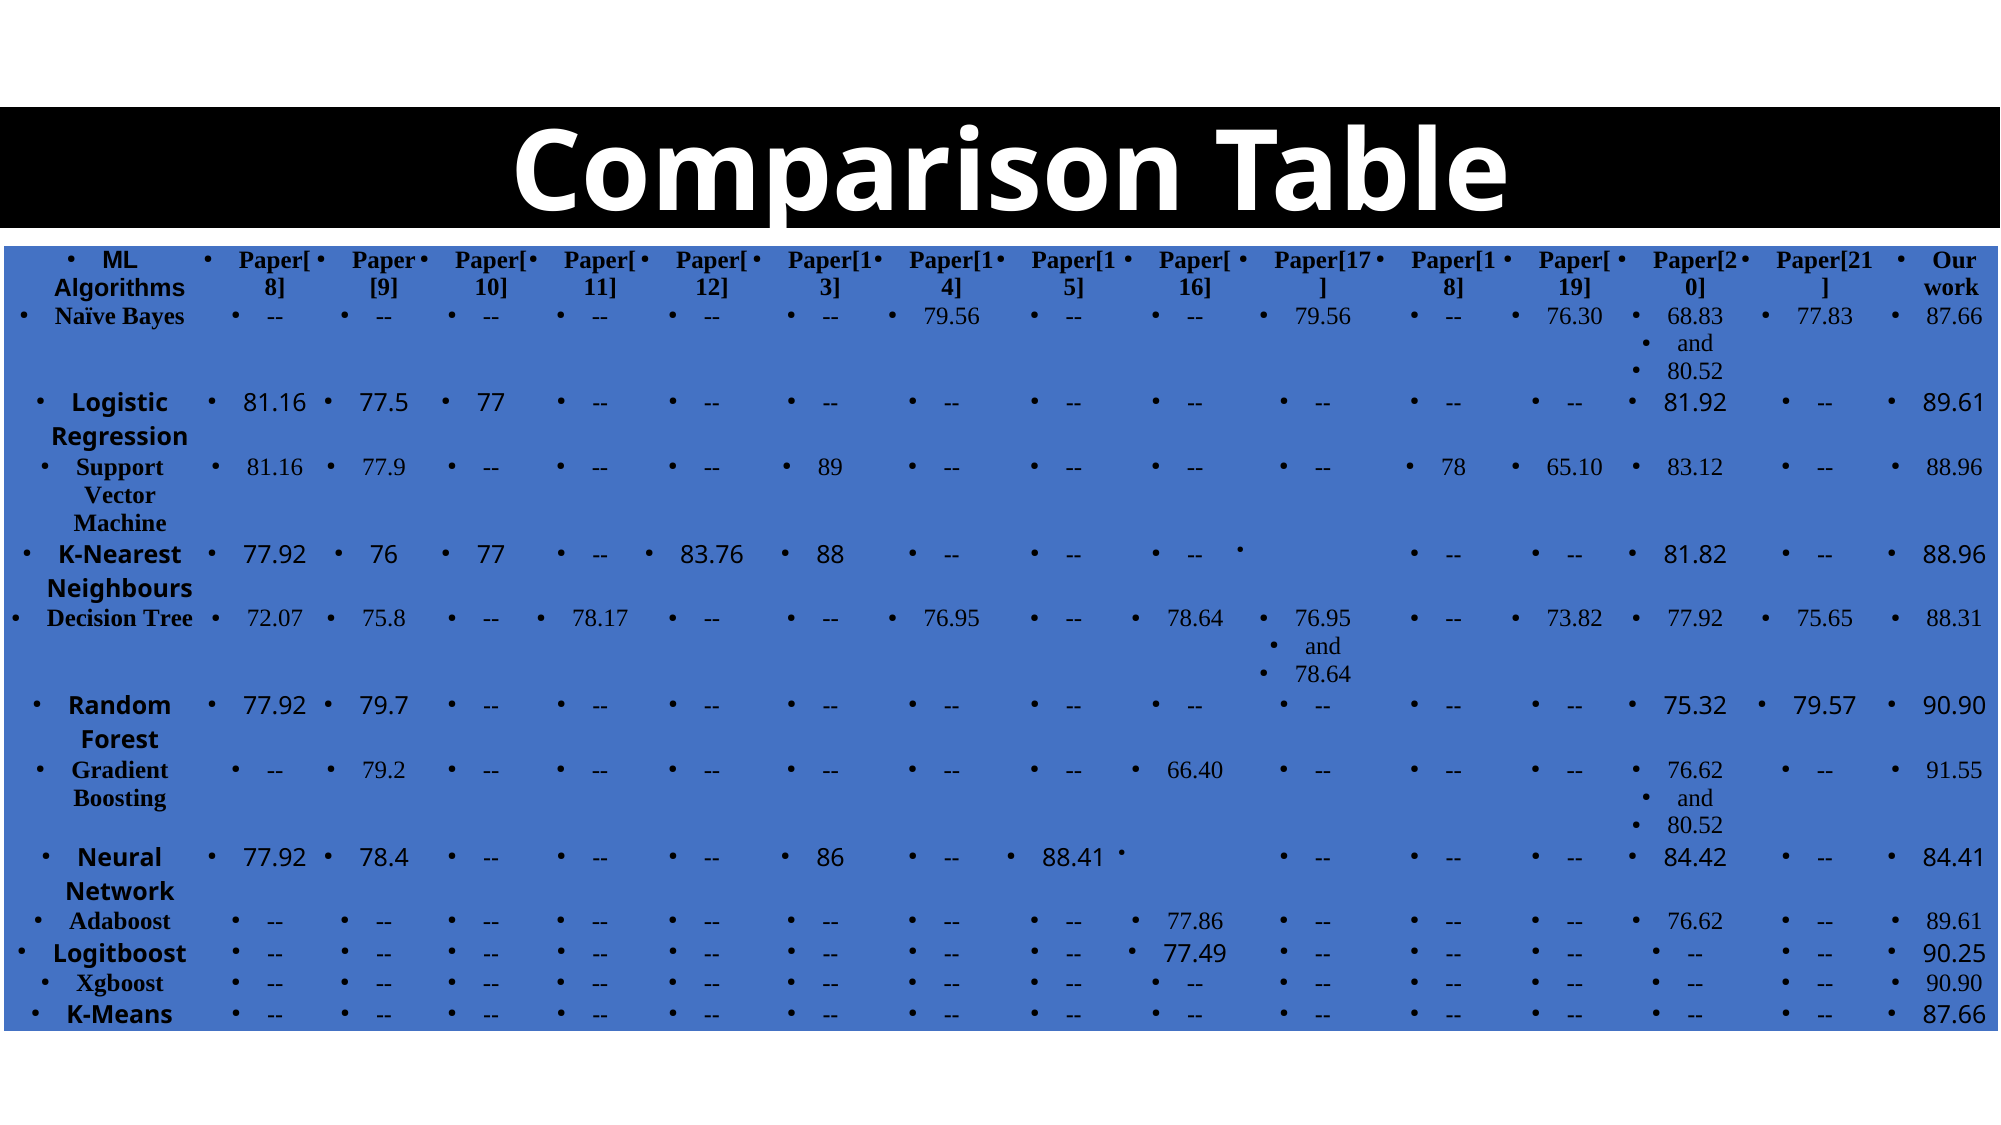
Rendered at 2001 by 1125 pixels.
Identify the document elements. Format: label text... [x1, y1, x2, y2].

table_cell -- [1498, 839, 1616, 908]
table_header Paper[21] [1739, 246, 1876, 302]
table_cell 76.30 [1498, 302, 1616, 385]
table_cell -- [874, 908, 994, 935]
table_cell -- [1374, 385, 1498, 453]
table_cell 77.83 [1739, 302, 1876, 385]
table_cell -- [1739, 537, 1876, 605]
table_cell 90.90 [1876, 688, 1998, 756]
table_cell -- [874, 839, 994, 908]
table_cell -- [1237, 997, 1374, 1031]
table_cell -- [874, 385, 994, 453]
table_cell [1237, 537, 1374, 605]
table_cell -- [528, 969, 637, 997]
table_cell 72.07 [201, 605, 314, 688]
table_cell -- [752, 756, 874, 839]
table_cell 77.49 [1118, 935, 1237, 969]
table_cell 88.31 [1876, 605, 1998, 688]
table_cell -- [874, 537, 994, 605]
table_cell -- [419, 688, 528, 756]
table_cell K-Means [4, 997, 201, 1031]
table_cell -- [201, 908, 314, 935]
table_cell -- [637, 302, 752, 385]
table_cell -- [752, 605, 874, 688]
table_cell -- [201, 969, 314, 997]
table_cell -- [528, 688, 637, 756]
table_cell -- [637, 605, 752, 688]
table_cell -- [528, 302, 637, 385]
table_cell 79.56 [874, 302, 994, 385]
table_cell -- [994, 908, 1118, 935]
table_cell -- [637, 756, 752, 839]
table_cell 75.32 [1616, 688, 1739, 756]
table_cell -- [994, 537, 1118, 605]
table_cell 77.92 [201, 839, 314, 908]
table_cell -- [1498, 537, 1616, 605]
table_cell 76.62 and 80.52 [1616, 756, 1739, 839]
table_cell 77.92 [201, 688, 314, 756]
table_cell -- [201, 756, 314, 839]
table_cell 76.62 [1616, 908, 1739, 935]
table_cell -- [528, 537, 637, 605]
text_box [0, 107, 91, 228]
table_cell -- [1374, 839, 1498, 908]
text_box [1931, 107, 2000, 228]
table_cell -- [528, 453, 637, 537]
table_cell [1118, 839, 1237, 908]
table_cell -- [1498, 756, 1616, 839]
table_cell -- [314, 935, 419, 969]
table_cell Logistic Regression [4, 385, 201, 453]
table_cell 77.92 [201, 537, 314, 605]
table_cell -- [1237, 688, 1374, 756]
table_cell Xgboost [4, 969, 201, 997]
table_header Paper[13] [752, 246, 874, 302]
table_cell -- [874, 969, 994, 997]
table_cell -- [1374, 935, 1498, 969]
table_cell 83.12 [1616, 453, 1739, 537]
table_cell 68.83 and 80.52 [1616, 302, 1739, 385]
table_cell -- [1739, 756, 1876, 839]
table_cell 86 [752, 839, 874, 908]
table_cell -- [1739, 935, 1876, 969]
table_cell -- [201, 997, 314, 1031]
table_cell 91.55 [1876, 756, 1998, 839]
table_cell -- [752, 997, 874, 1031]
table_cell -- [528, 935, 637, 969]
table_cell -- [1237, 839, 1374, 908]
table_cell 77 [419, 537, 528, 605]
table_cell -- [1498, 997, 1616, 1031]
table_cell 81.16 [201, 453, 314, 537]
table_cell -- [1237, 908, 1374, 935]
table_cell -- [874, 935, 994, 969]
table_cell -- [1498, 908, 1616, 935]
table_cell -- [528, 997, 637, 1031]
table_header Paper[16] [1118, 246, 1237, 302]
table_cell 89.61 [1876, 385, 1998, 453]
table_cell -- [419, 935, 528, 969]
table_cell -- [994, 453, 1118, 537]
table_cell -- [1498, 385, 1616, 453]
table_cell -- [637, 839, 752, 908]
table_cell Logitboost [4, 935, 201, 969]
table_cell K-Nearest Neighbours [4, 537, 201, 605]
table_cell -- [1237, 453, 1374, 537]
table_header Paper[11] [528, 246, 637, 302]
table_cell 79.57 [1739, 688, 1876, 756]
table_cell -- [1237, 385, 1374, 453]
table_cell 65.10 [1498, 453, 1616, 537]
table_header Paper[9] [314, 246, 419, 302]
table_cell 75.8 [314, 605, 419, 688]
table_cell 66.40 [1118, 756, 1237, 839]
table_cell 77.9 [314, 453, 419, 537]
table_header Paper[19] [1498, 246, 1616, 302]
table_cell -- [1118, 302, 1237, 385]
table_cell 88.96 [1876, 537, 1998, 605]
table_header Paper[12] [637, 246, 752, 302]
table_cell 88 [752, 537, 874, 605]
table_cell 78.17 [528, 605, 637, 688]
table_cell -- [1237, 935, 1374, 969]
table_header ML Algorithms [4, 246, 201, 302]
table_cell 90.90 [1876, 969, 1998, 997]
table_cell -- [874, 453, 994, 537]
table_cell 77.5 [314, 385, 419, 453]
table_cell -- [874, 688, 994, 756]
table_cell -- [419, 302, 528, 385]
table_cell -- [994, 385, 1118, 453]
table_cell -- [637, 908, 752, 935]
table_cell -- [419, 839, 528, 908]
table_header Paper[18] [1374, 246, 1498, 302]
table_cell -- [528, 839, 637, 908]
table_cell -- [752, 969, 874, 997]
table_cell -- [1374, 997, 1498, 1031]
table_cell 81.16 [201, 385, 314, 453]
table_cell -- [1374, 302, 1498, 385]
table_cell -- [1616, 935, 1739, 969]
table_cell -- [314, 969, 419, 997]
table_cell -- [994, 935, 1118, 969]
table_cell -- [1118, 997, 1237, 1031]
table_cell 78.64 [1118, 605, 1237, 688]
table_cell -- [528, 756, 637, 839]
table_cell -- [1616, 969, 1739, 997]
table_cell -- [994, 756, 1118, 839]
table_cell -- [419, 908, 528, 935]
table_cell 77.92 [1616, 605, 1739, 688]
table_cell 81.92 [1616, 385, 1739, 453]
table_cell -- [1739, 385, 1876, 453]
table_cell -- [1118, 537, 1237, 605]
table_header Paper[10] [419, 246, 528, 302]
table_cell -- [994, 688, 1118, 756]
table_cell -- [1739, 969, 1876, 997]
table_cell -- [1374, 537, 1498, 605]
table_header Paper[17] [1237, 246, 1374, 302]
table_cell -- [637, 688, 752, 756]
table_cell -- [1498, 688, 1616, 756]
table_cell 84.41 [1876, 839, 1998, 908]
table_cell 83.76 [637, 537, 752, 605]
table_cell -- [1374, 756, 1498, 839]
table_cell -- [1739, 839, 1876, 908]
table_cell -- [1374, 908, 1498, 935]
table_cell -- [874, 756, 994, 839]
table_cell 88.41 [994, 839, 1118, 908]
table_cell -- [994, 997, 1118, 1031]
table_cell -- [637, 935, 752, 969]
table_cell Decision Tree [4, 605, 201, 688]
table_cell -- [528, 908, 637, 935]
table_cell -- [1616, 997, 1739, 1031]
table_cell -- [419, 969, 528, 997]
table_cell 81.82 [1616, 537, 1739, 605]
table_cell -- [637, 969, 752, 997]
table_cell Neural Network [4, 839, 201, 908]
table_cell -- [1237, 756, 1374, 839]
table_cell -- [419, 605, 528, 688]
table_cell 76.95 and 78.64 [1237, 605, 1374, 688]
table_cell 75.65 [1739, 605, 1876, 688]
table_cell -- [419, 453, 528, 537]
table_cell -- [637, 997, 752, 1031]
table_cell 78.4 [314, 839, 419, 908]
table_cell 77.86 [1118, 908, 1237, 935]
table_header Paper[20] [1616, 246, 1739, 302]
table_cell 87.66 [1876, 997, 1998, 1031]
table_cell -- [1739, 908, 1876, 935]
table_cell -- [1739, 453, 1876, 537]
table_cell -- [1739, 997, 1876, 1031]
table_cell -- [1498, 969, 1616, 997]
table_cell 89 [752, 453, 874, 537]
table_cell -- [874, 997, 994, 1031]
table_cell 88.96 [1876, 453, 1998, 537]
table_cell -- [994, 302, 1118, 385]
table_cell -- [1374, 605, 1498, 688]
table_cell 87.66 [1876, 302, 1998, 385]
table_cell -- [528, 385, 637, 453]
table_cell 77 [419, 385, 528, 453]
table_cell -- [201, 302, 314, 385]
table_cell -- [1118, 453, 1237, 537]
table_cell -- [637, 385, 752, 453]
table_cell -- [201, 935, 314, 969]
title Comparison Table [91, 105, 1931, 228]
table_cell -- [994, 605, 1118, 688]
table_cell 79.2 [314, 756, 419, 839]
table_cell 76 [314, 537, 419, 605]
table_cell -- [1374, 688, 1498, 756]
table_cell -- [419, 756, 528, 839]
table_cell -- [314, 908, 419, 935]
table_cell -- [1237, 969, 1374, 997]
table_cell 79.56 [1237, 302, 1374, 385]
table_cell Naïve Bayes [4, 302, 201, 385]
table_cell 90.25 [1876, 935, 1998, 969]
table_cell 78 [1374, 453, 1498, 537]
table_cell -- [314, 997, 419, 1031]
table_header Paper[8] [201, 246, 314, 302]
table_cell Gradient Boosting [4, 756, 201, 839]
table_cell -- [419, 997, 528, 1031]
table_cell Adaboost [4, 908, 201, 935]
table_cell -- [752, 935, 874, 969]
table_cell -- [752, 302, 874, 385]
table_cell 76.95 [874, 605, 994, 688]
table_cell -- [1498, 935, 1616, 969]
table_cell -- [1374, 969, 1498, 997]
table_header Paper[14] [874, 246, 994, 302]
table_header Paper[15] [994, 246, 1118, 302]
table_cell 84.42 [1616, 839, 1739, 908]
table_cell -- [994, 969, 1118, 997]
table_cell 89.61 [1876, 908, 1998, 935]
table_cell 73.82 [1498, 605, 1616, 688]
table_cell -- [752, 908, 874, 935]
table_cell Random Forest [4, 688, 201, 756]
table_cell -- [1118, 969, 1237, 997]
table_cell -- [1118, 688, 1237, 756]
table_cell -- [637, 453, 752, 537]
table_cell -- [752, 688, 874, 756]
table_cell 79.7 [314, 688, 419, 756]
table_header Our work [1876, 246, 1998, 302]
table_cell Support Vector Machine [4, 453, 201, 537]
table_cell -- [314, 302, 419, 385]
table_cell -- [1118, 385, 1237, 453]
table_cell -- [752, 385, 874, 453]
